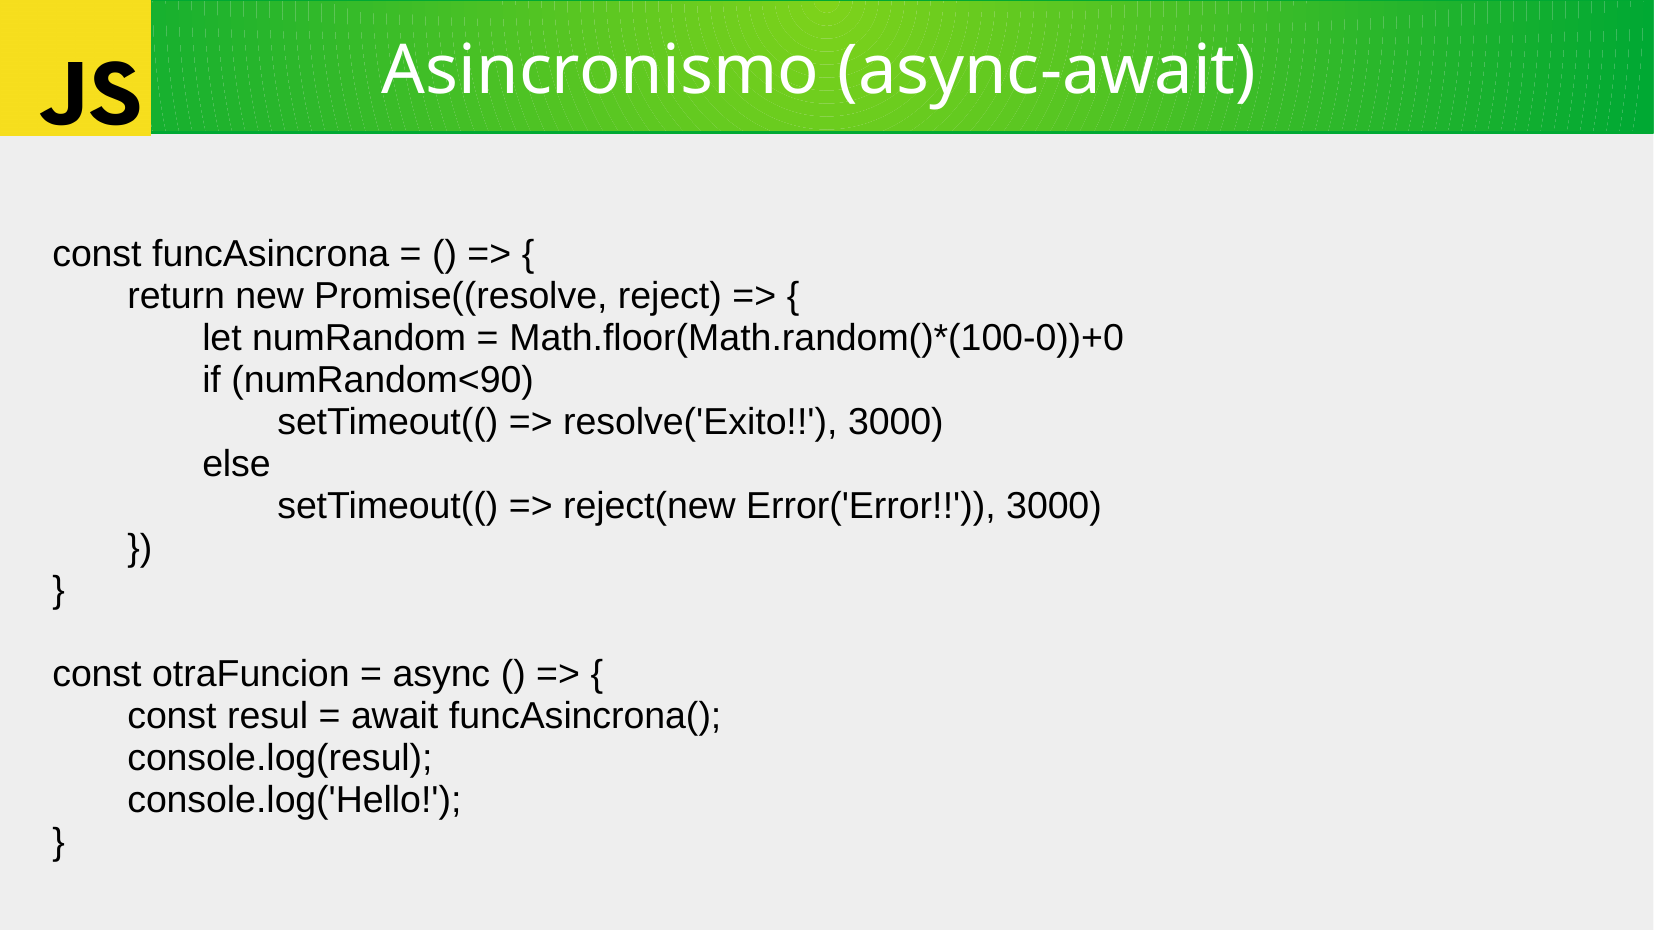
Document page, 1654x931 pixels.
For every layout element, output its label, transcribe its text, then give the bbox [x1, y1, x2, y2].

text_box const funcAsincrona = () => { return new Promise((resolve, reject) => { let numRandom = Math.floor(Math.random()*(100-0))+0 if (numRandom<90) setTimeout(() => resolve('Exito!!'), 3000) else setTimeout(() => reject(new Error('Error!!')), 3000) }) } const otraFuncion = async () => { const resul = await funcAsincrona(); console.log(resul); console.log('Hello!'); } [37, 225, 1613, 912]
picture [0, 0, 151, 136]
title Asincronismo (async-await) [151, 14, 1565, 119]
